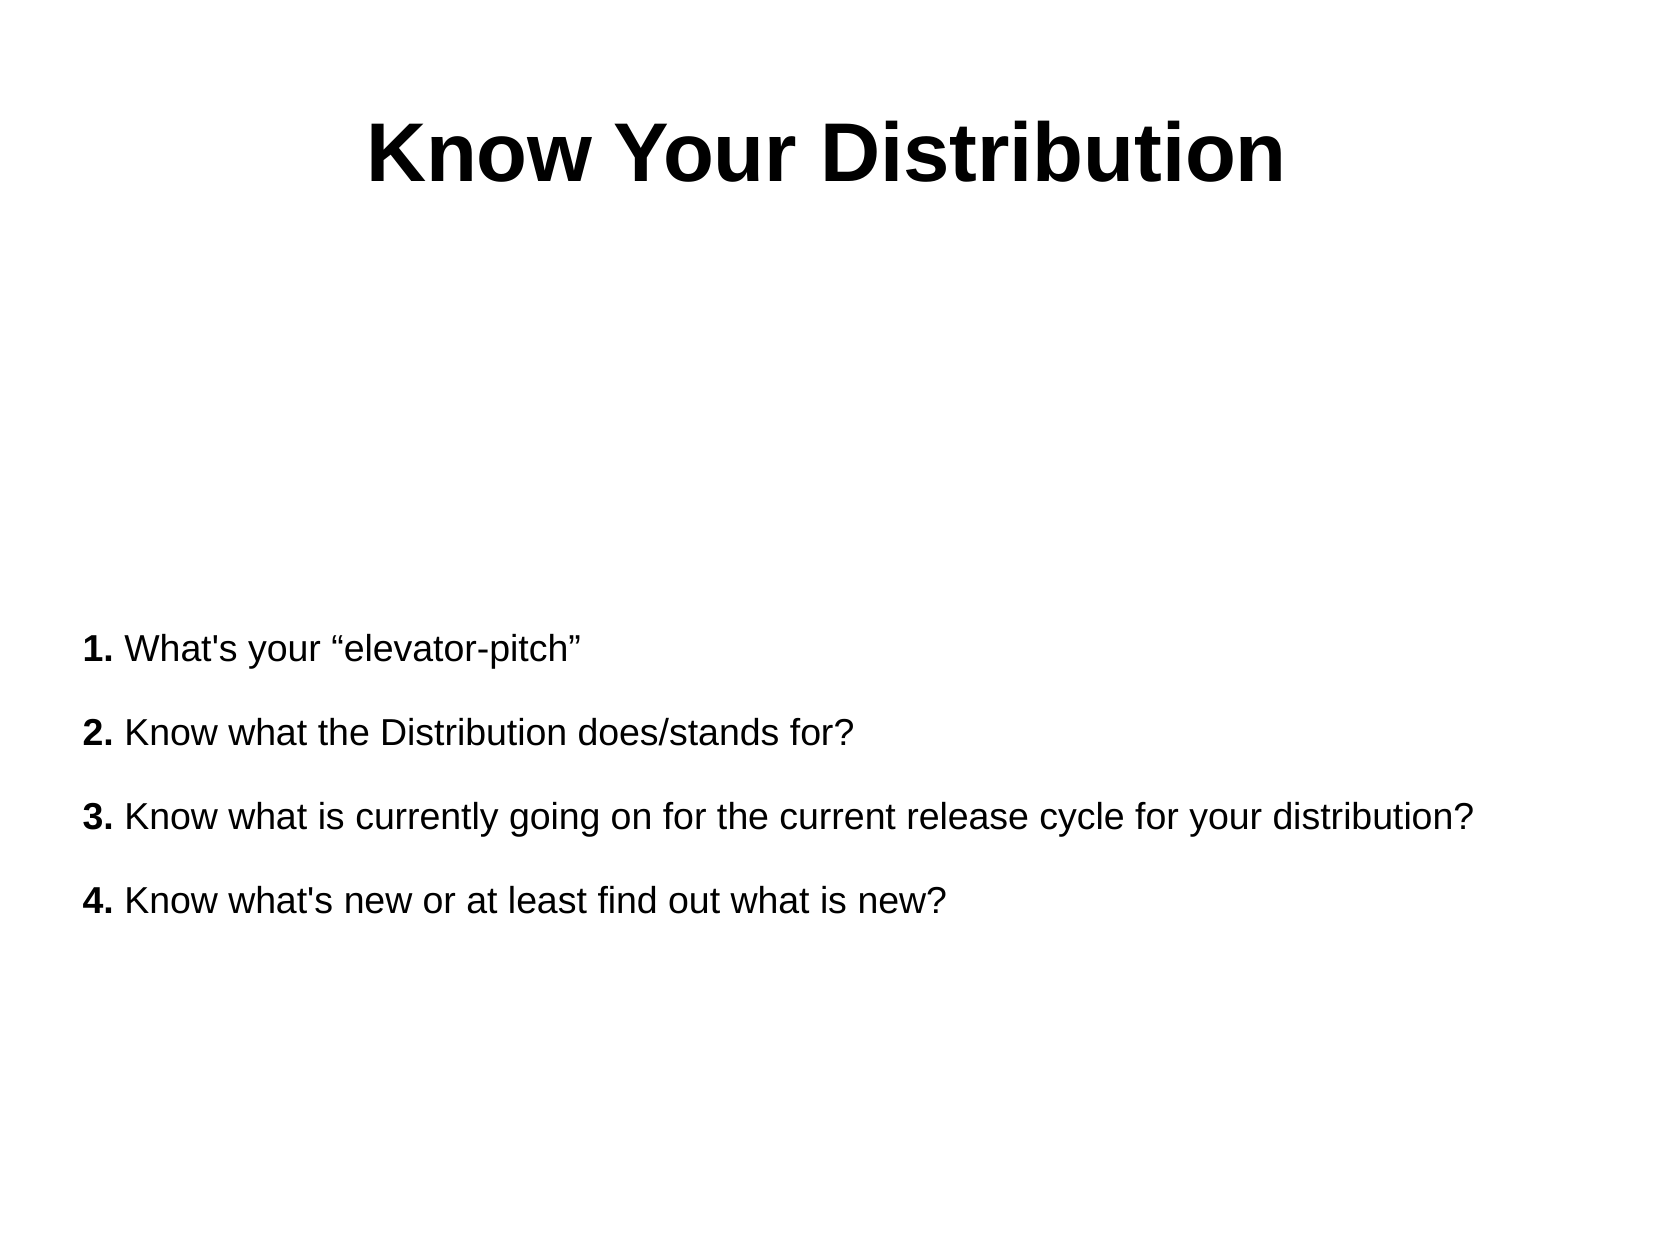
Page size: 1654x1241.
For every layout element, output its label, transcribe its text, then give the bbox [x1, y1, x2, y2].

title Know Your Distribution [82, 56, 1571, 250]
subtitle 1. What's your “elevator-pitch” 2. Know what the Distribution does/stands for? 3. Know what is currently going on for the current release cycle for your distribution? 4. Know what's new or at least find out what is new? [82, 290, 1571, 1109]
